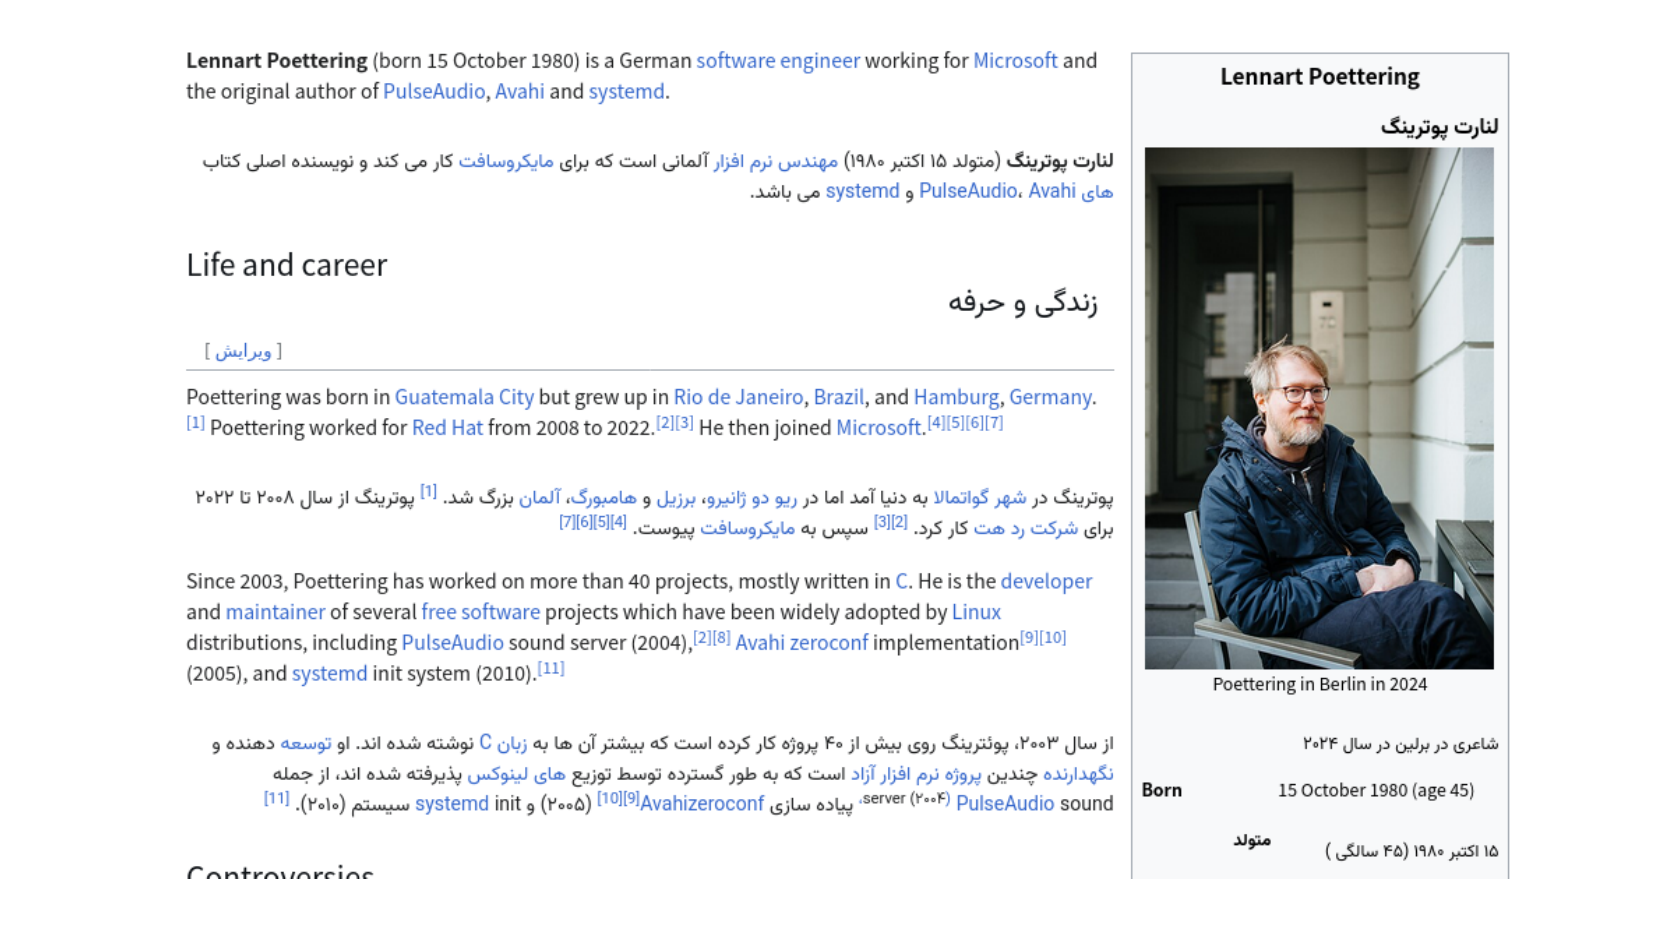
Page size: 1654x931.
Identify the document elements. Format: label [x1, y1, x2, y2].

picture [164, 29, 1536, 879]
